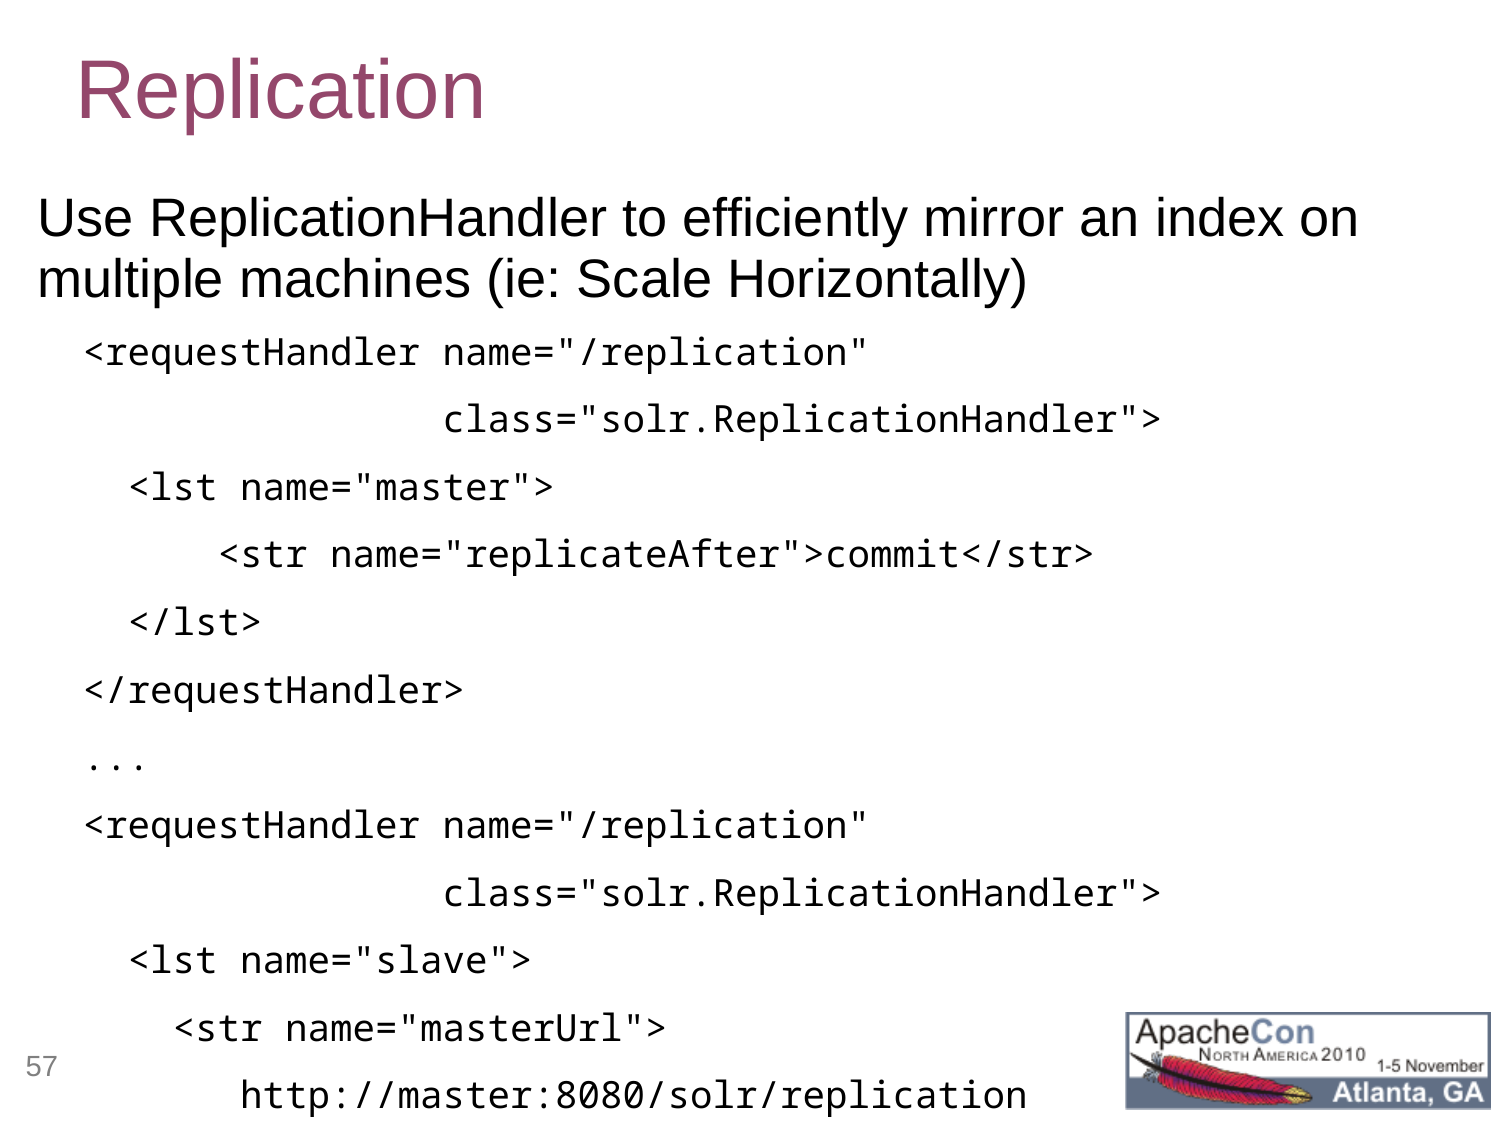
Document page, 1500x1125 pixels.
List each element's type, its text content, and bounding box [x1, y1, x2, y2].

picture [1463, 1012, 1491, 1110]
list Use ReplicationHandler to efficiently mirror an index on multiple machines (ie: Scale Horizontally) <requestHandler name="/replication" class="solr.ReplicationHandler"> <lst name="master"> <str name="replicateAfter">commit</str> </lst> </requestHandler> ... <requestHandler name="/replication" class="solr.ReplicationHandler"> <lst name="slave"> <str name="masterUrl"> http://master:8080/solr/replication </str> <str name="pollInterval">00:00:60</str> ... [37, 187, 1463, 1125]
title Replication [75, 0, 1500, 181]
